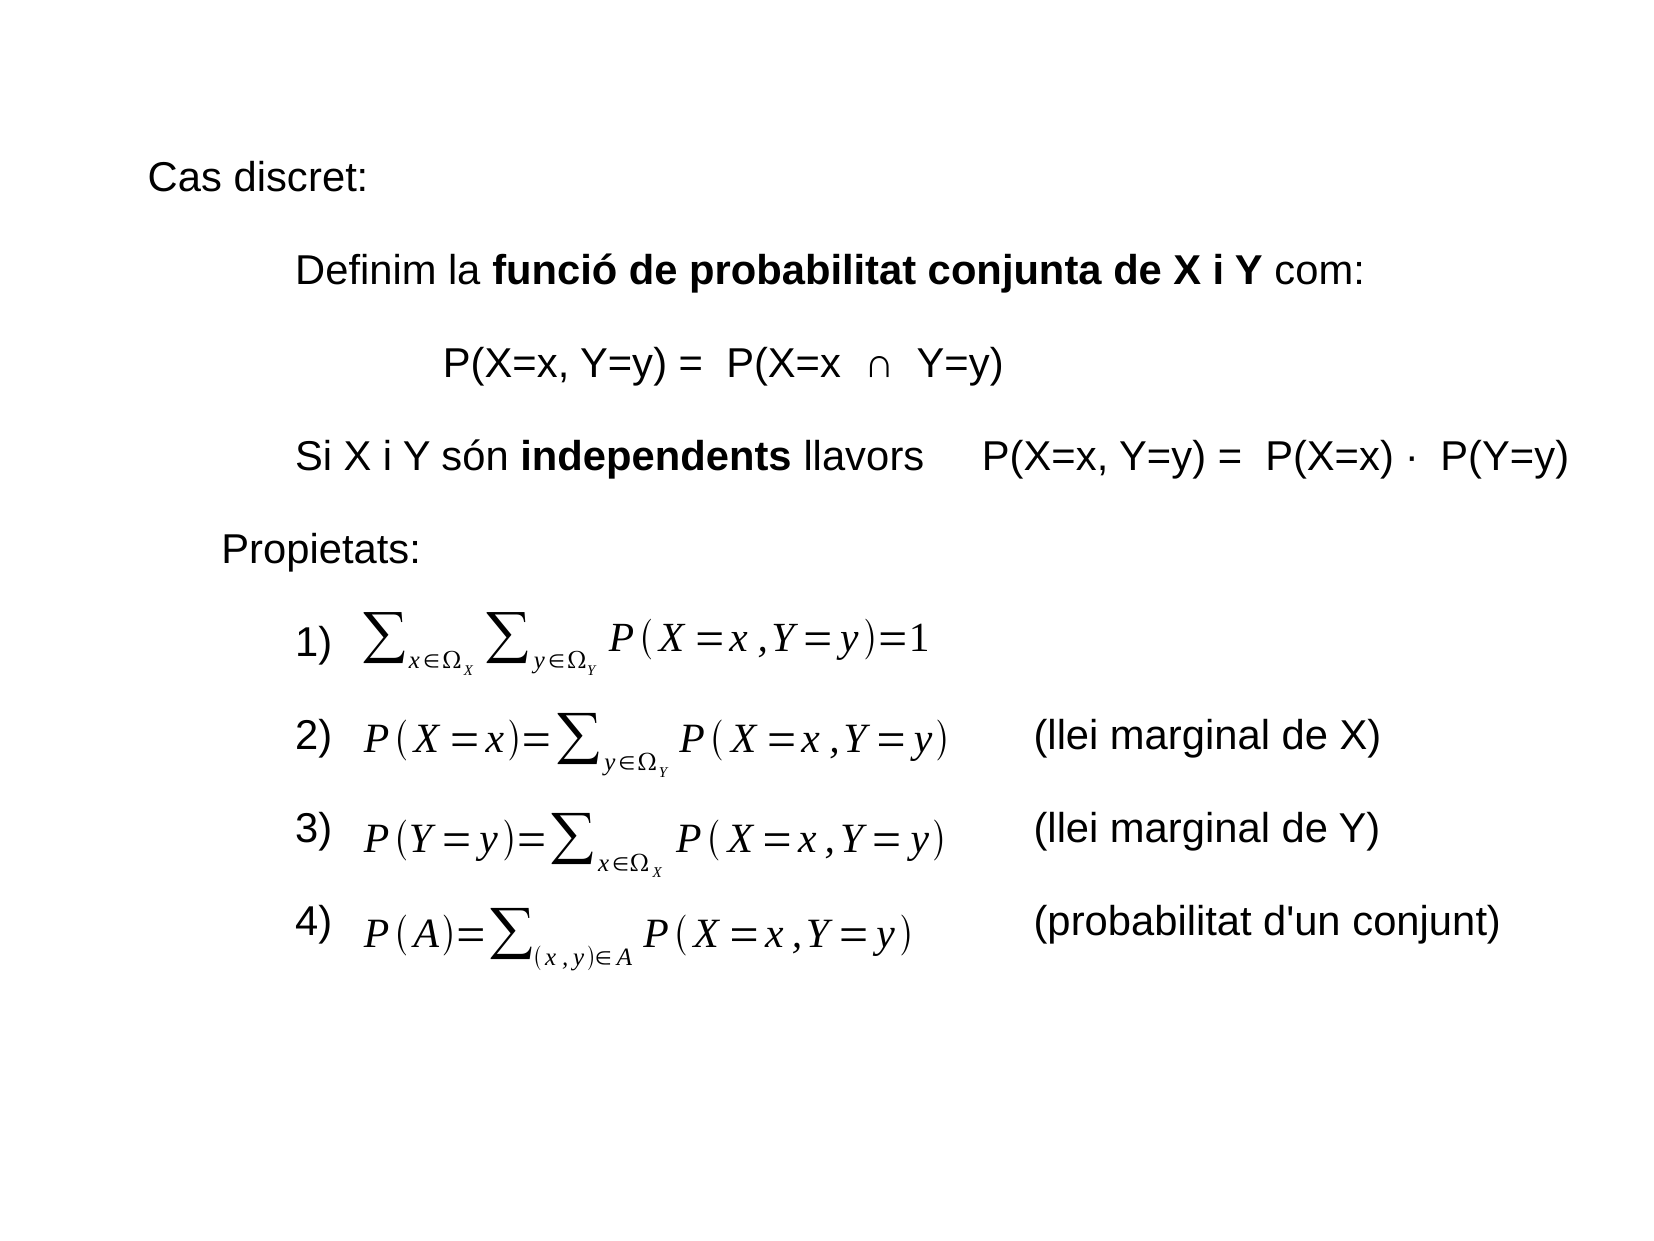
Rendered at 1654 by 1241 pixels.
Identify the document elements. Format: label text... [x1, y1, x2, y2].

text_box Cas discret: Definim la funció de probabilitat conjunta de X i Y com: P(X=x, Y=y) = P(X=x ∩ Y=y) Si X i Y són independents llavors P(X=x, Y=y) = P(X=x) ∙ P(Y=y) Propietats: 1) 2) (llei marginal de X) 3) (llei marginal de Y) 4) (probabilitat d'un conjunt) [59, 146, 1625, 1063]
chart [354, 904, 919, 972]
chart [354, 810, 952, 881]
chart [354, 609, 937, 680]
chart [354, 709, 955, 780]
